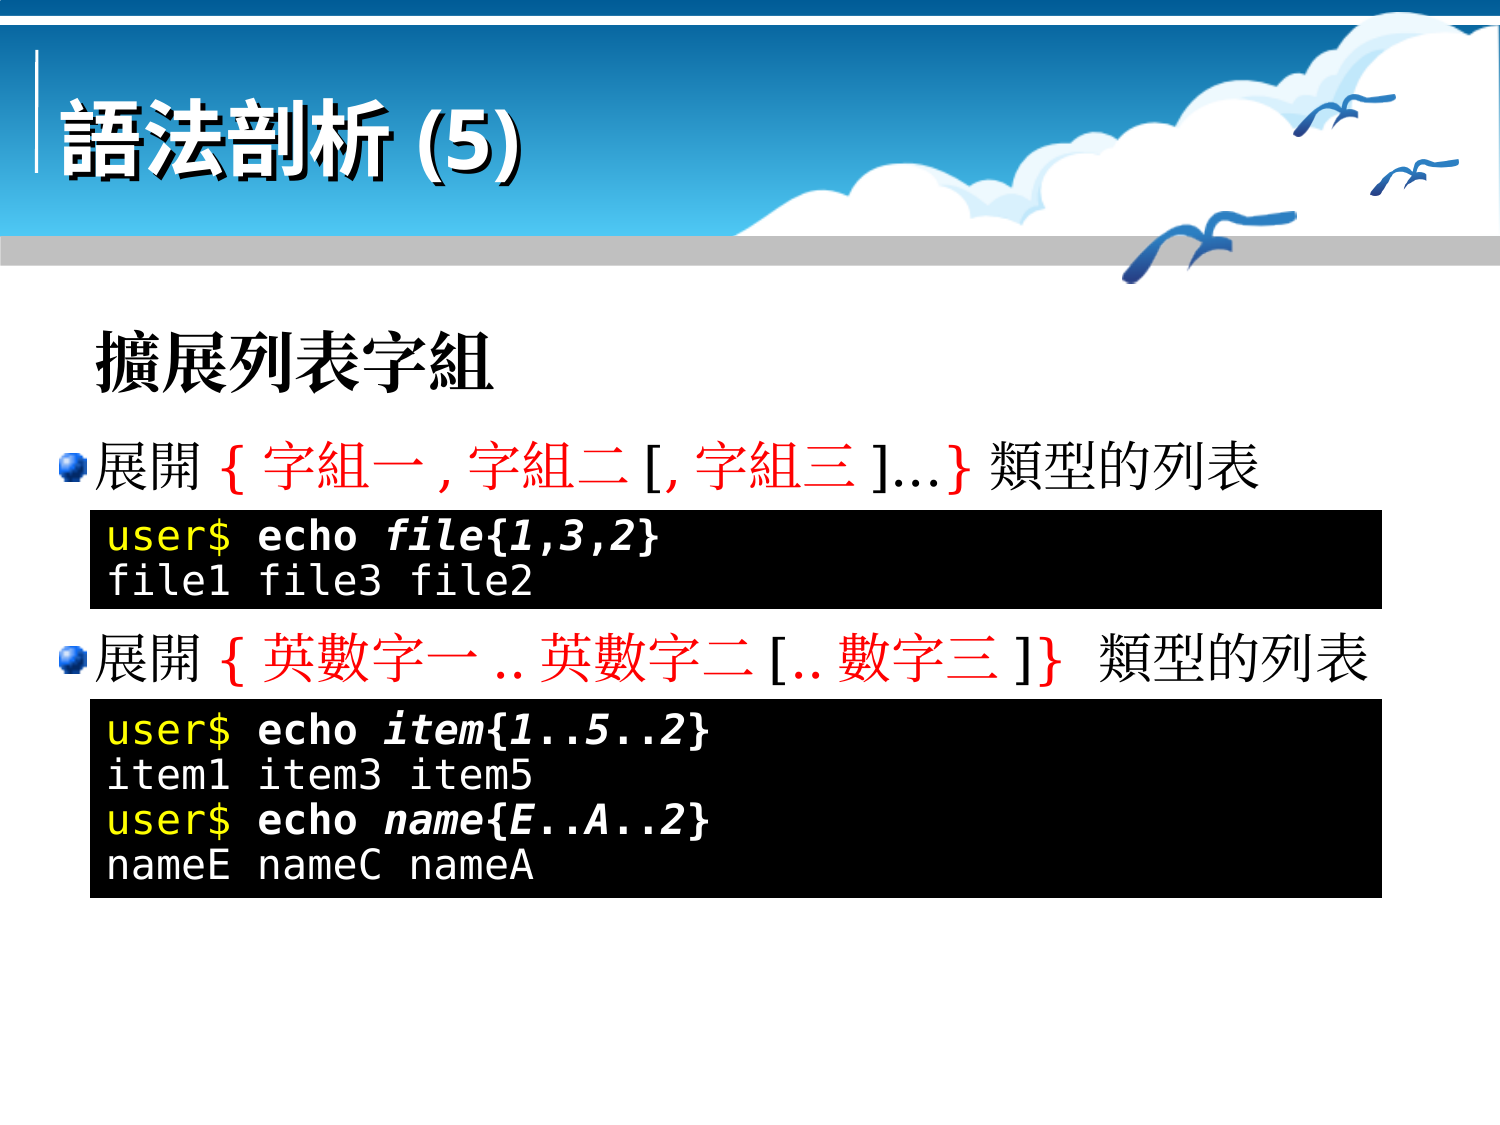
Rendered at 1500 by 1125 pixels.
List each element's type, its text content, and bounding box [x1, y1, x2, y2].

title 語法剖析(5) [59, 86, 1465, 186]
text_box user$ echo file{1,3,2} file1 file3 file2 [90, 510, 1382, 609]
list 擴展列表字組 展開{字組一,字組二[,字組三]...}類型的列表 展開{英數字一..英數字二[..數字三]} 類型的列表 [59, 324, 1441, 1042]
text_box user$ echo item{1..5..2} item1 item3 item5 user$ echo name{E..A..2} nameE nameC nameA [90, 699, 1382, 898]
picture [730, 12, 1500, 284]
